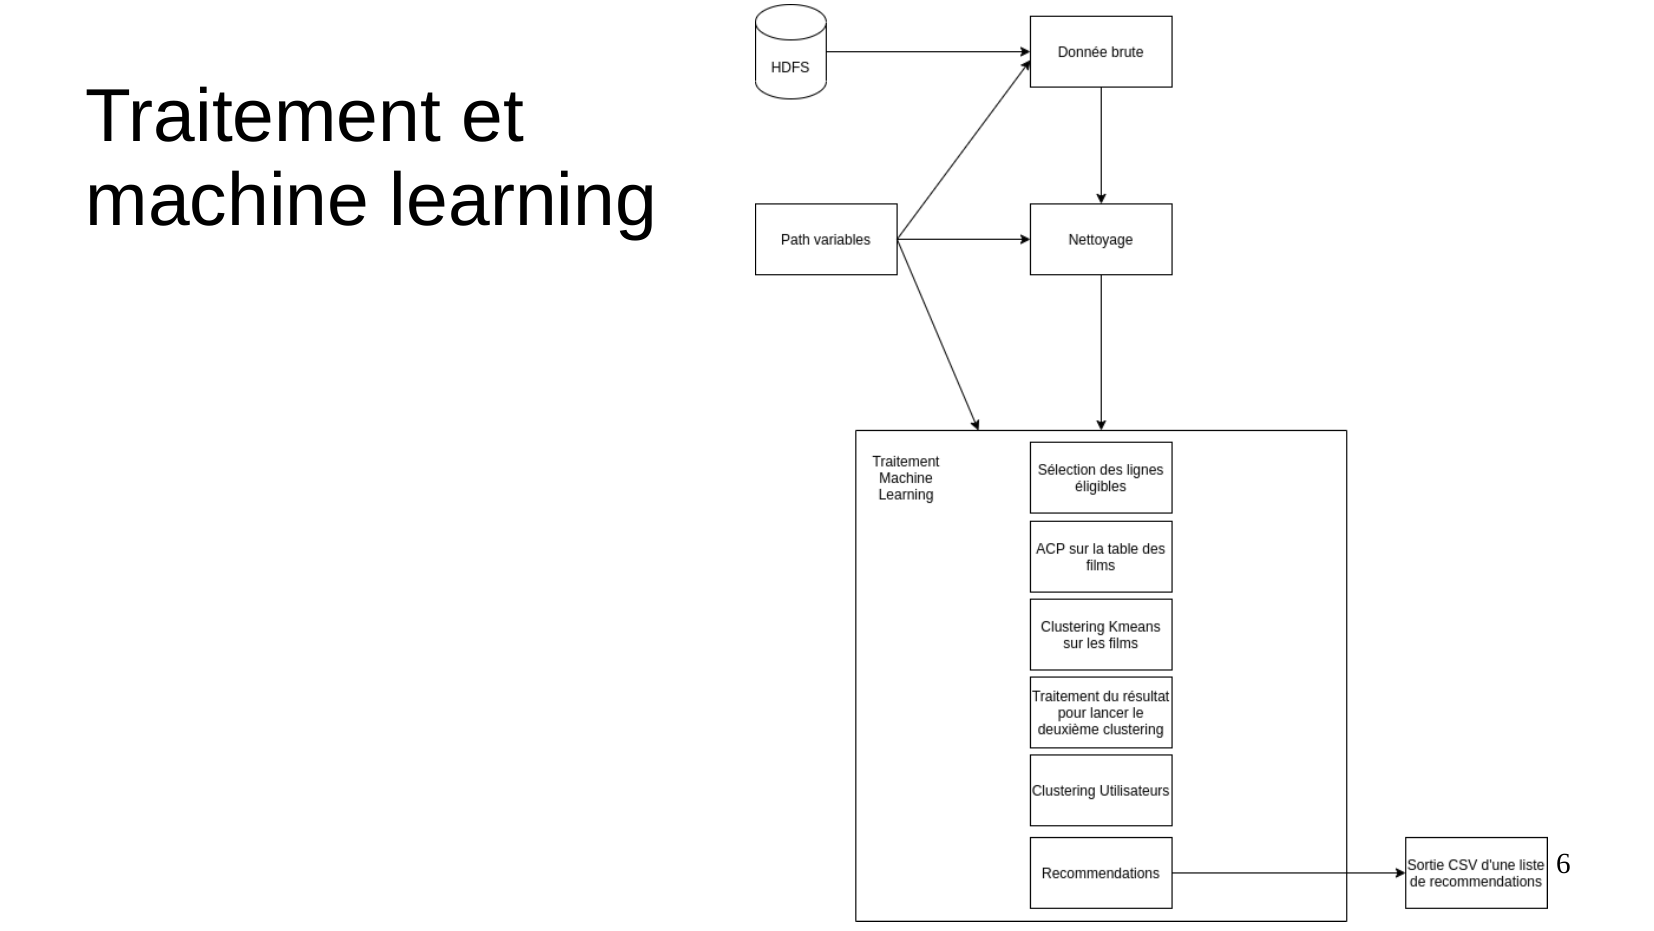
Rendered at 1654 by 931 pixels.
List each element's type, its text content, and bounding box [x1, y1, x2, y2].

text_box Traitement et machine learning [70, 66, 686, 334]
picture [755, 4, 1548, 922]
